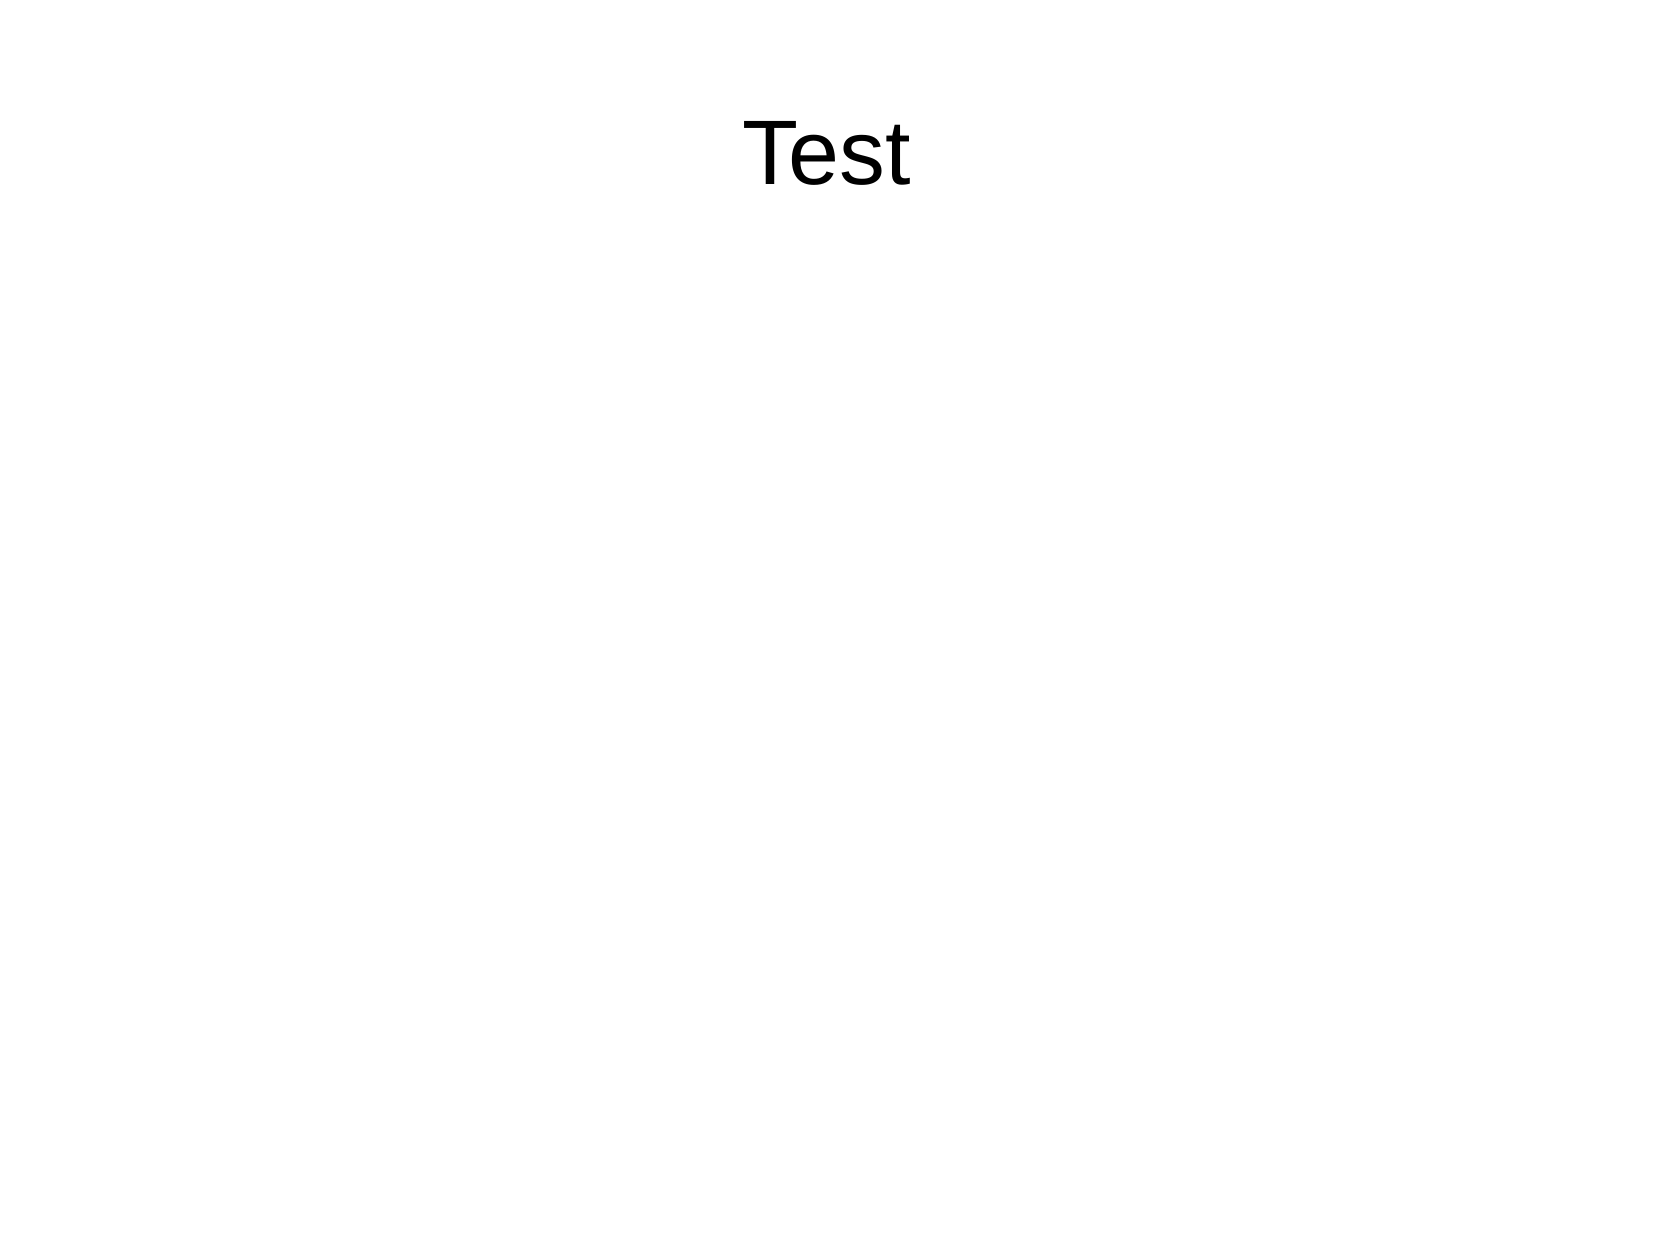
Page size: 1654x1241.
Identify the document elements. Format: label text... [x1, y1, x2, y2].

title Test [82, 49, 1571, 257]
